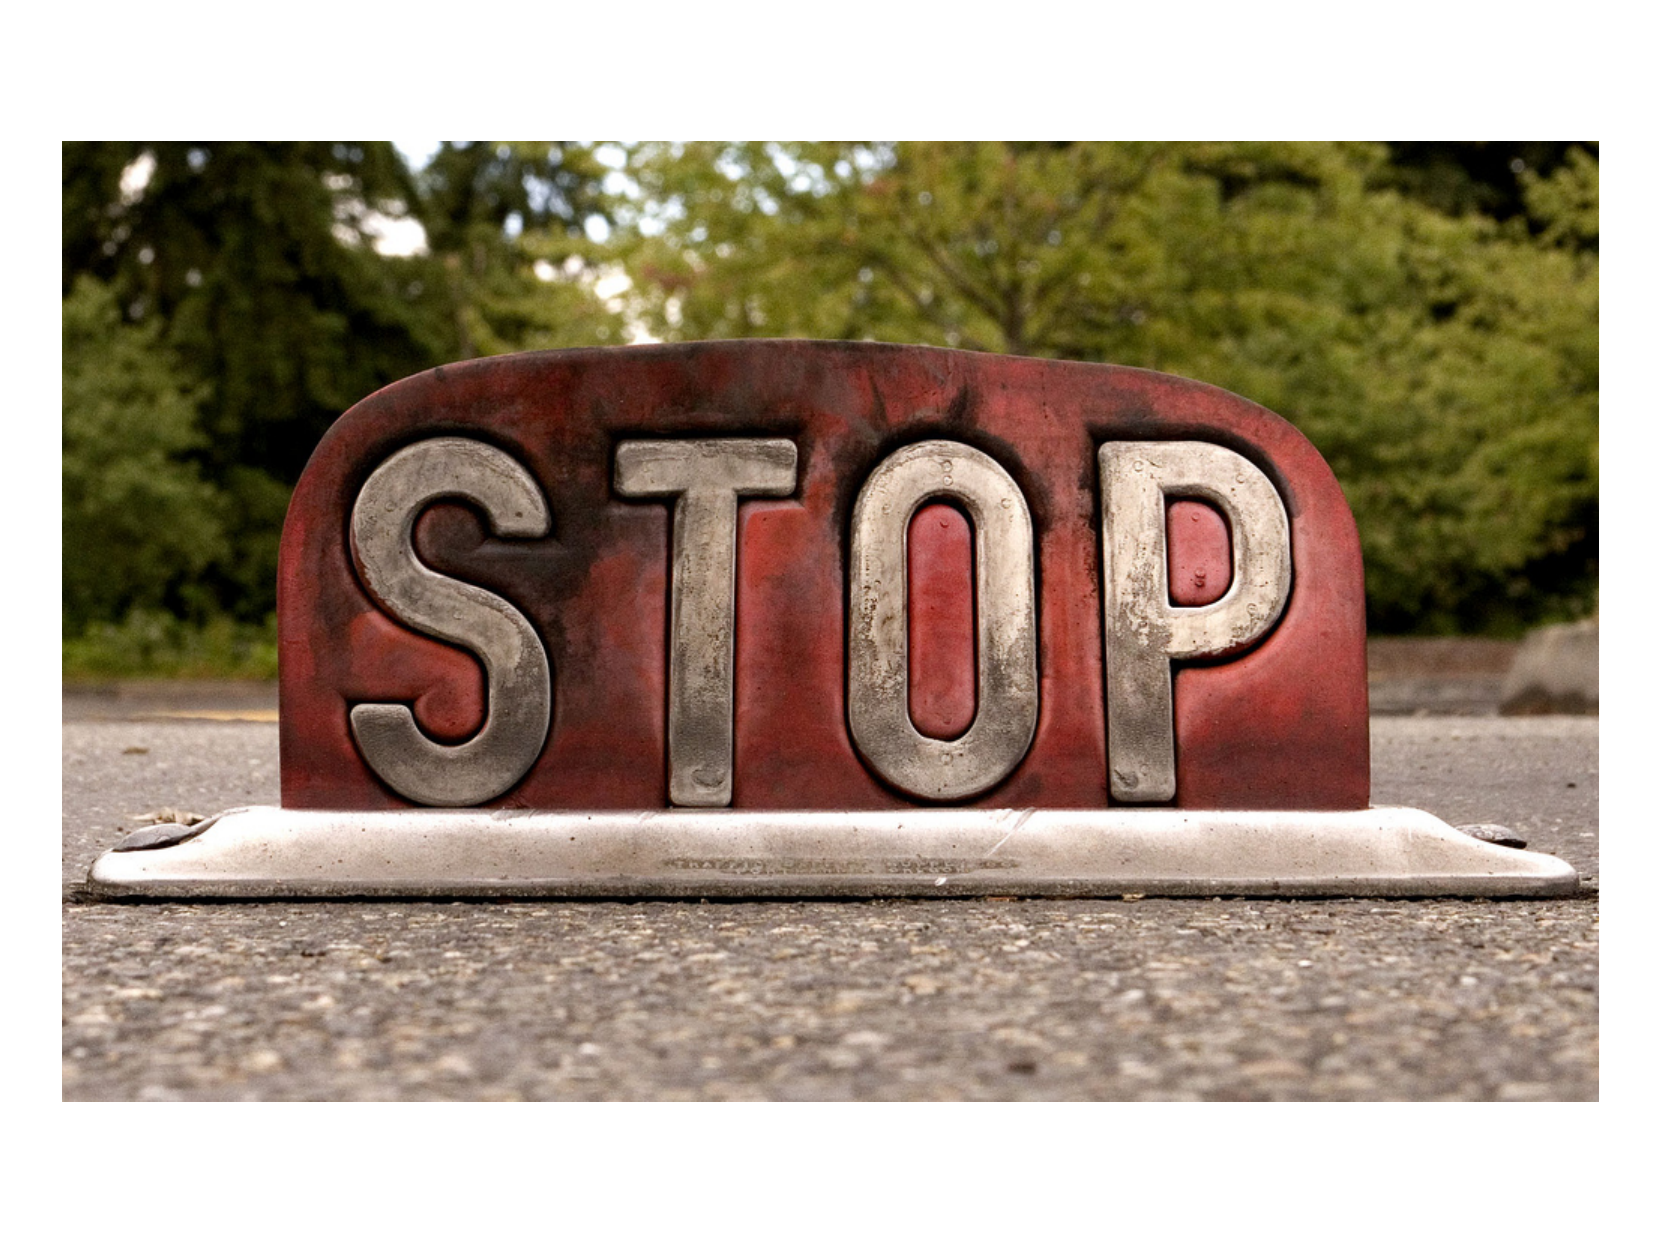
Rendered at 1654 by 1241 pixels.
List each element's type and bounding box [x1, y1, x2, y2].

picture [62, 141, 1599, 1102]
